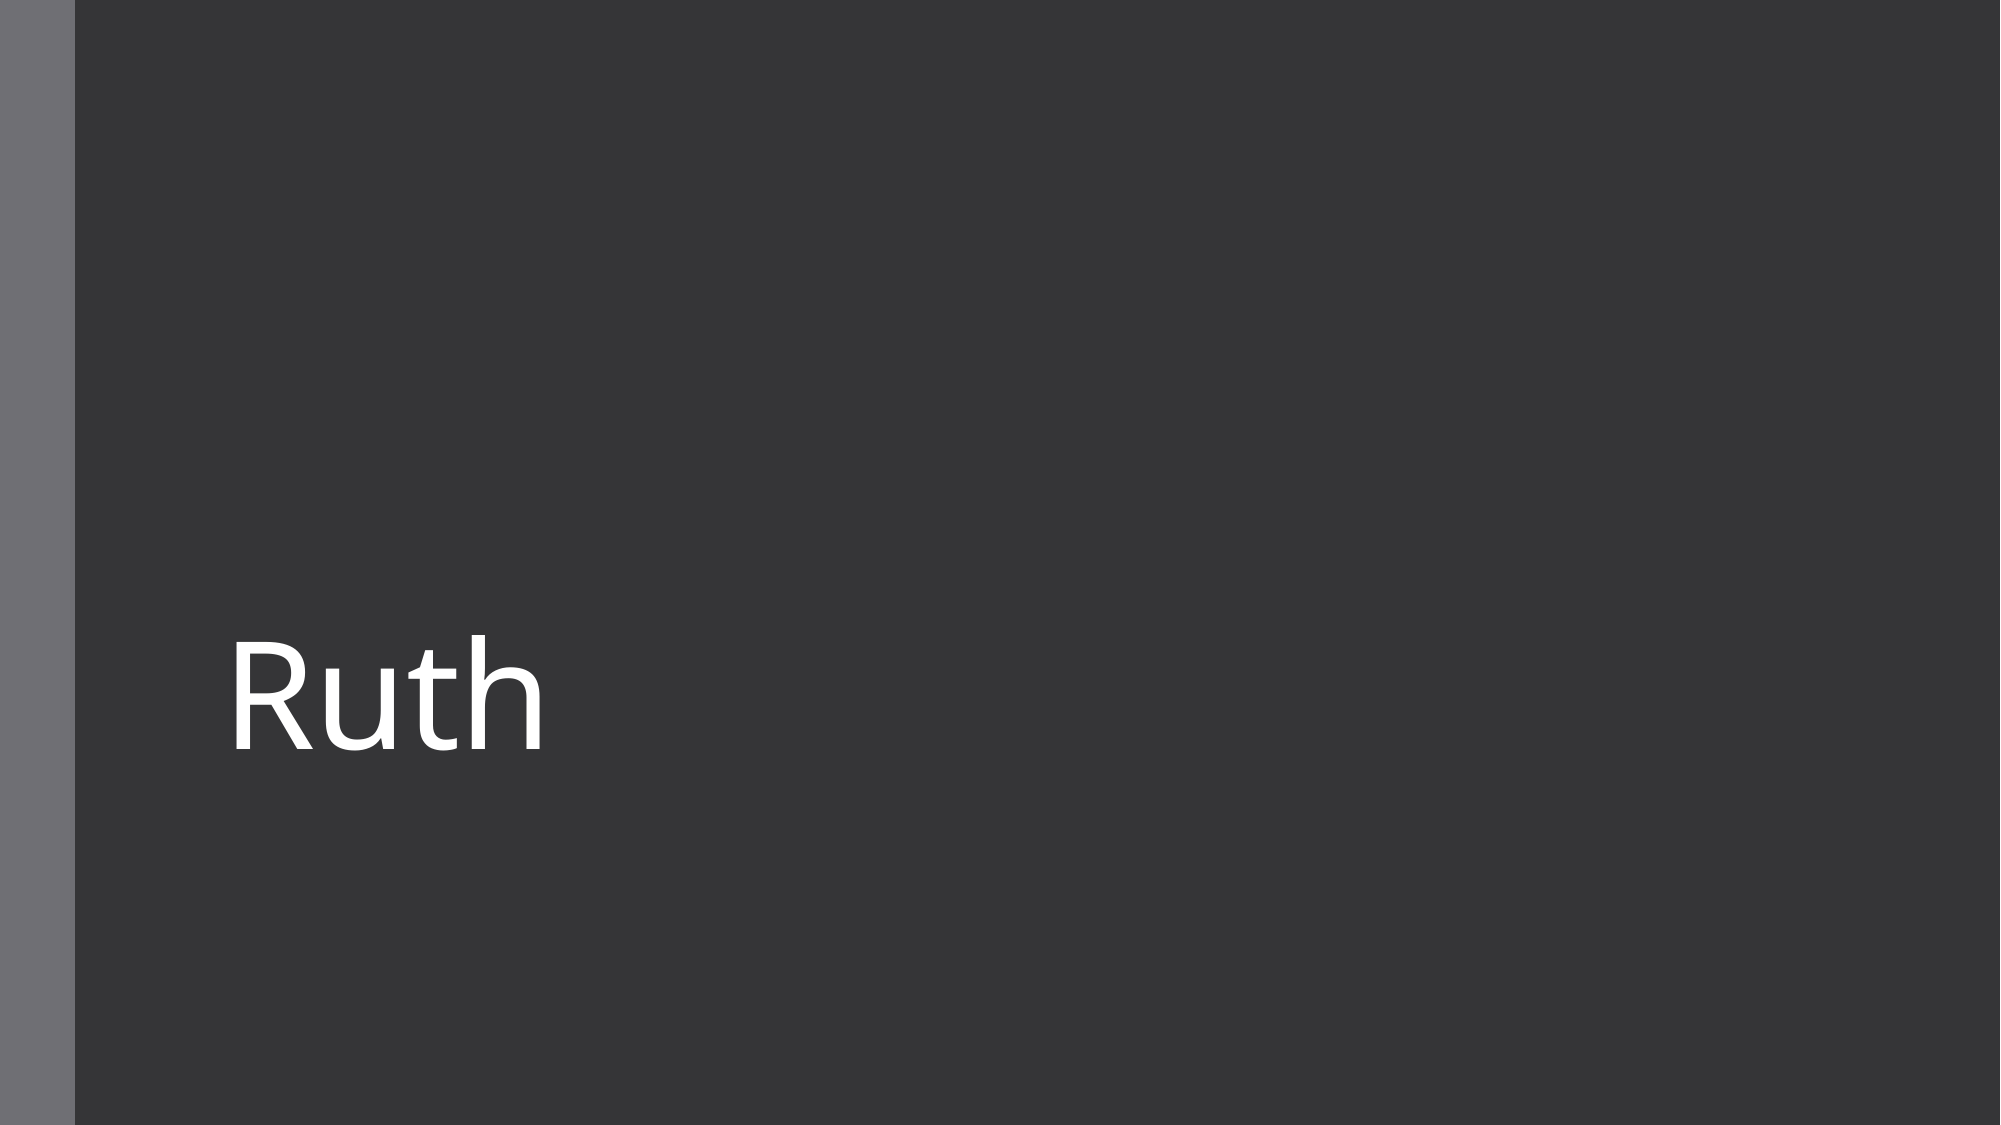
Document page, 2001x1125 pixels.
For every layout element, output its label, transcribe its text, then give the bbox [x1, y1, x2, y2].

title Ruth [206, 124, 1752, 788]
